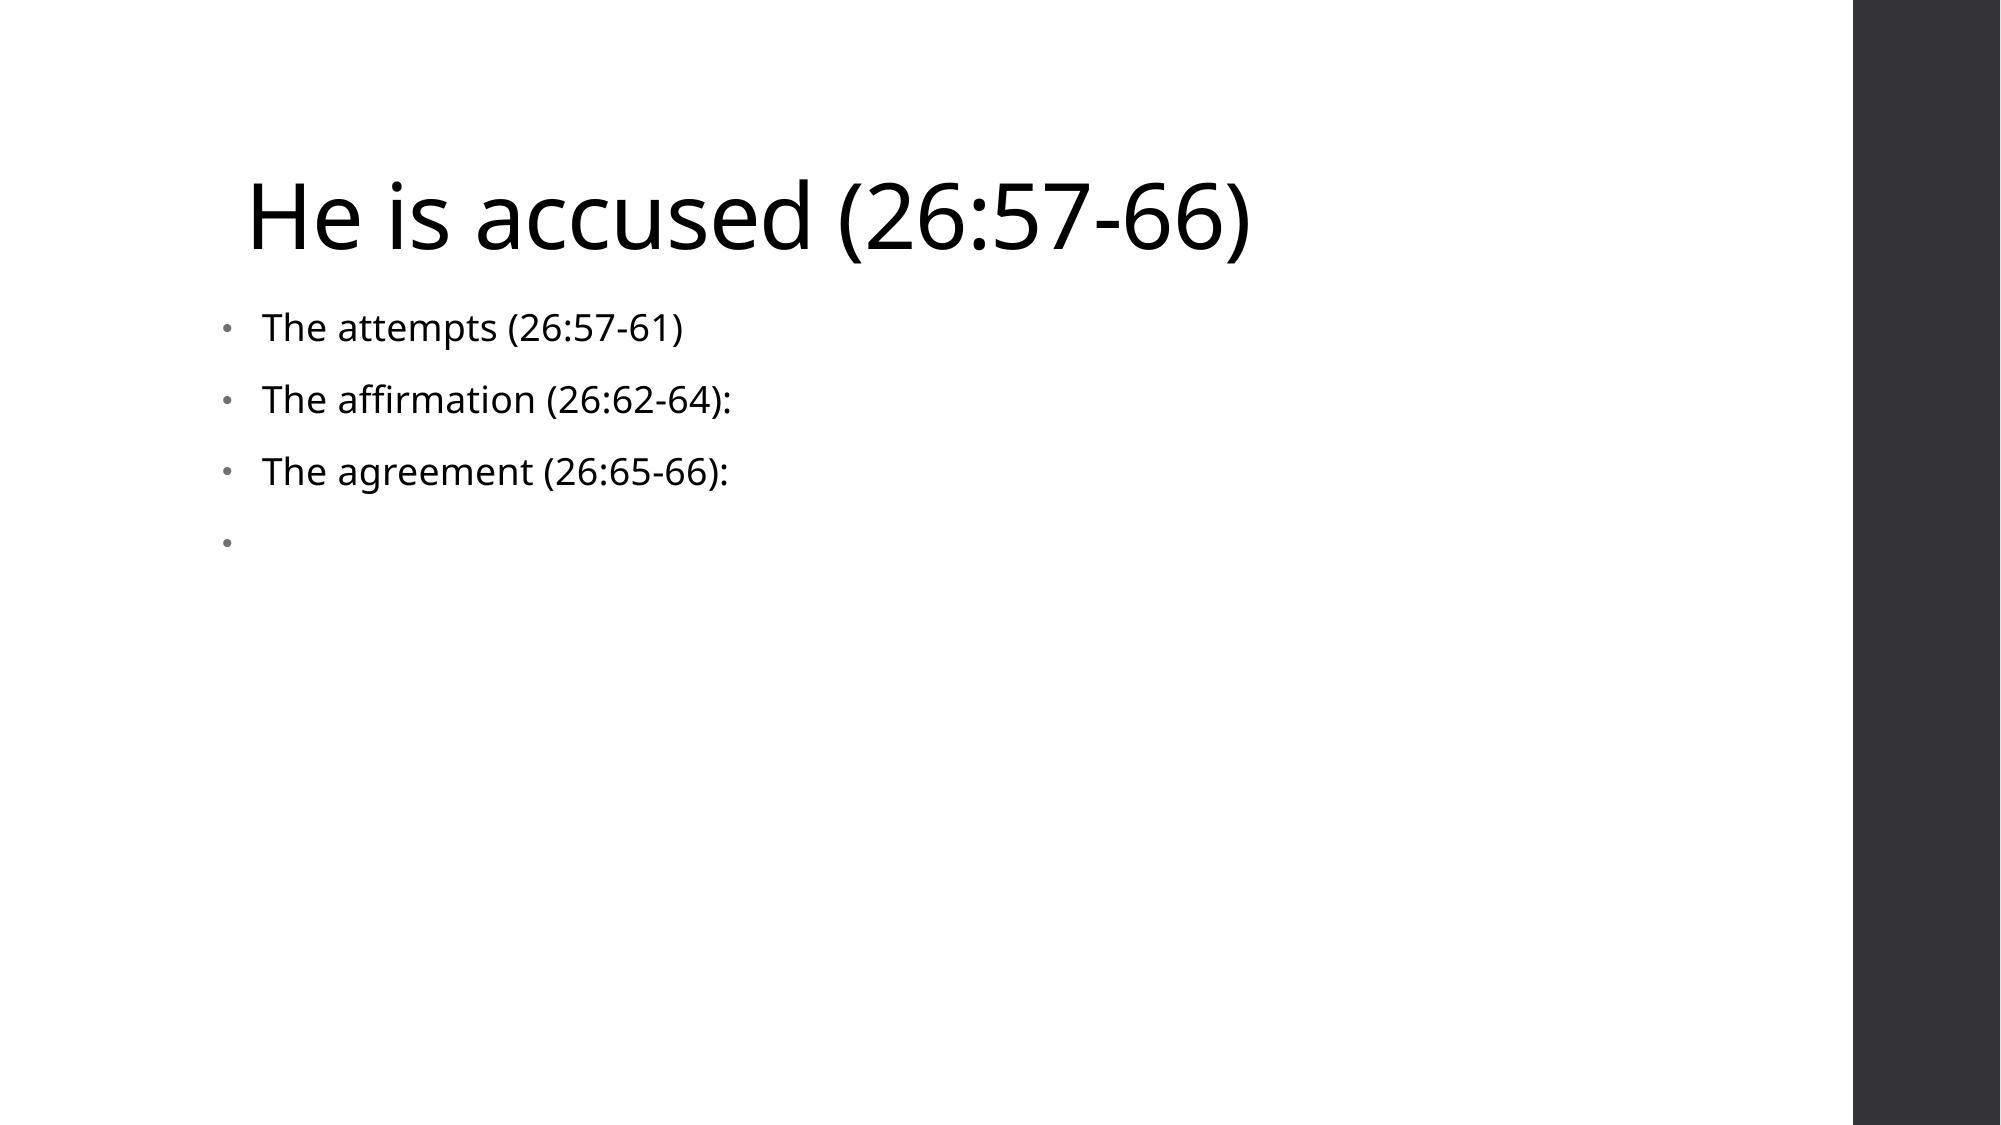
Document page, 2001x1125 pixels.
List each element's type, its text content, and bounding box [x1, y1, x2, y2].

title He is accused (26:57-66) [206, 60, 1797, 278]
list The attempts (26:57-61) The affirmation (26:62-64): The agreement (26:65-66): [206, 299, 1617, 1014]
